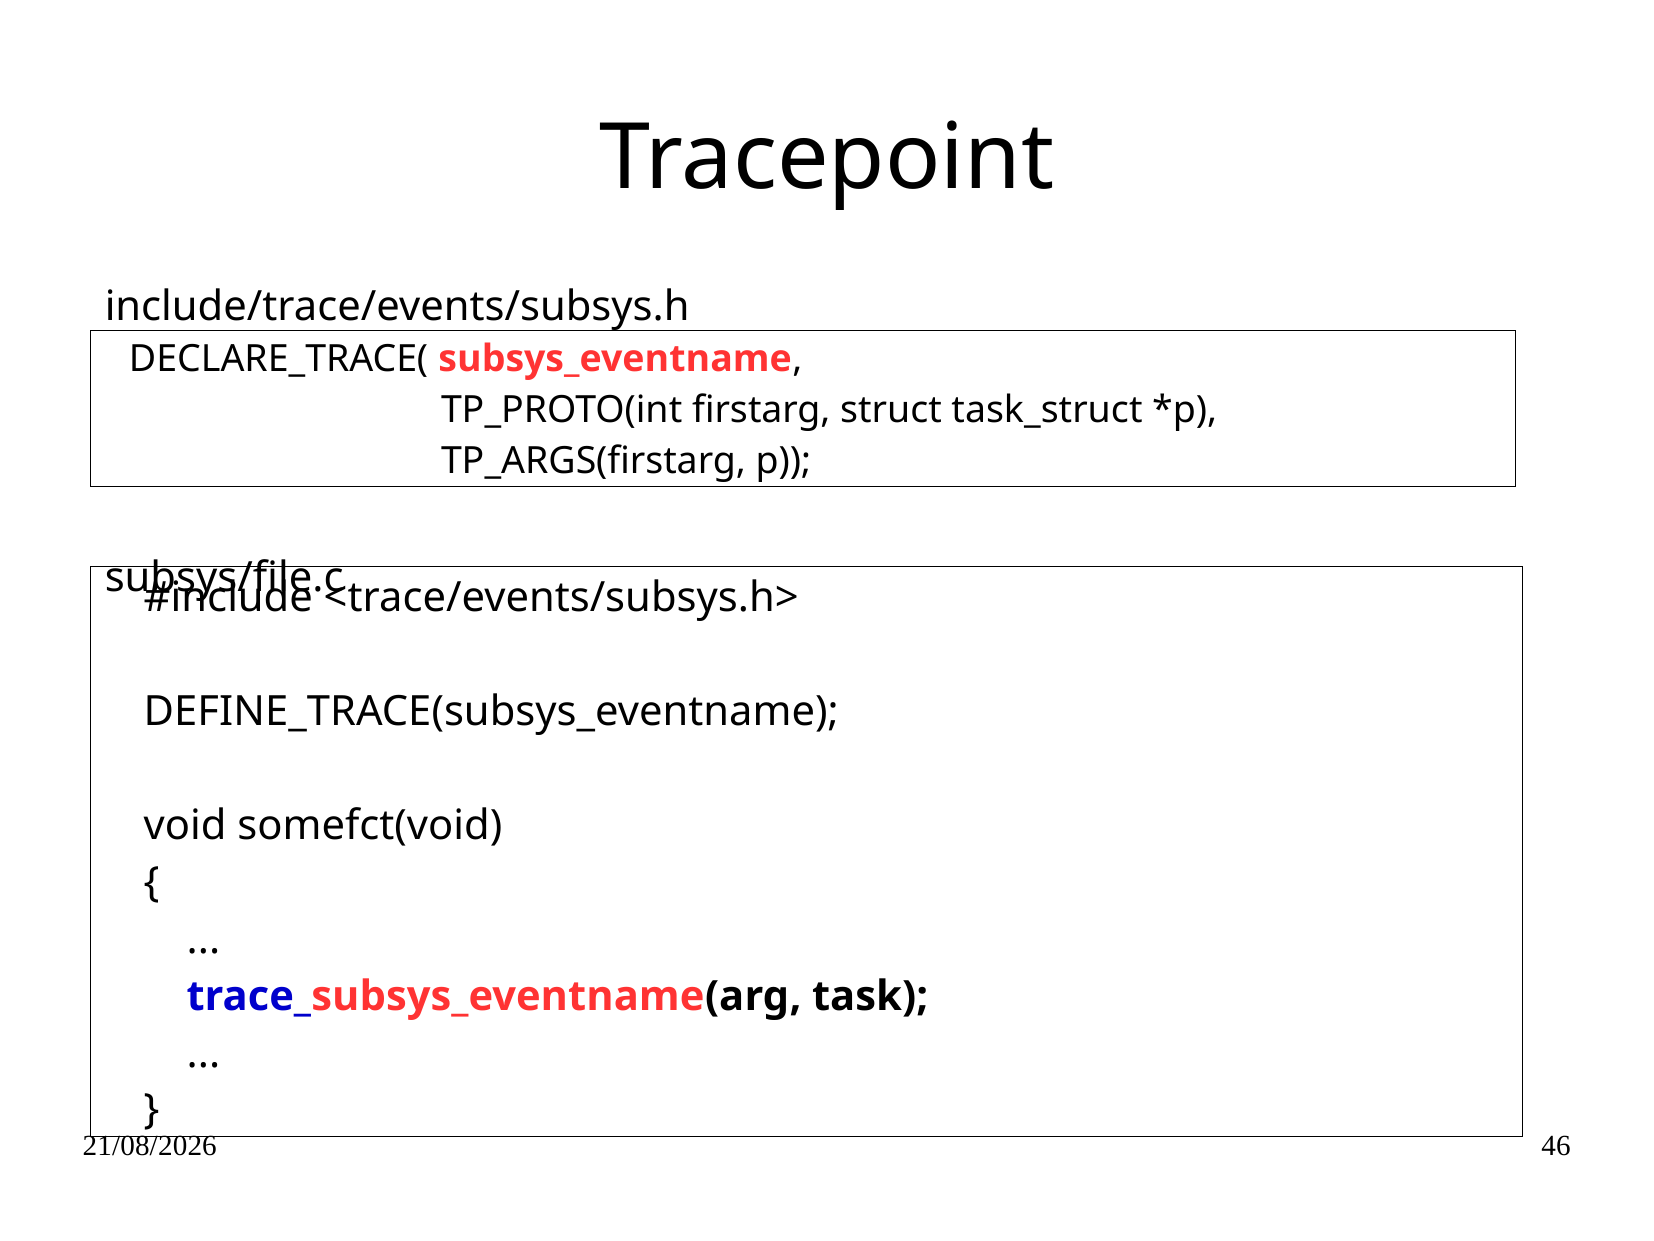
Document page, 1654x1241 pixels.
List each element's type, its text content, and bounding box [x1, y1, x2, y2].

text_box DECLARE_TRACE( subsys_eventname, TP_PROTO(int firstarg, struct task_struct *p), TP_ARGS(firstarg, p)); [90, 330, 1516, 487]
subtitle #include <trace/events/subsys.h> DEFINE_TRACE(subsys_eventname); void somefct(void) { ... trace_subsys_eventname(arg, task); ... } [90, 600, 1523, 1103]
title Tracepoint [82, 49, 1571, 257]
text_box subsys/file.c [90, 539, 1126, 605]
text_box include/trace/events/subsys.h [90, 267, 1126, 333]
